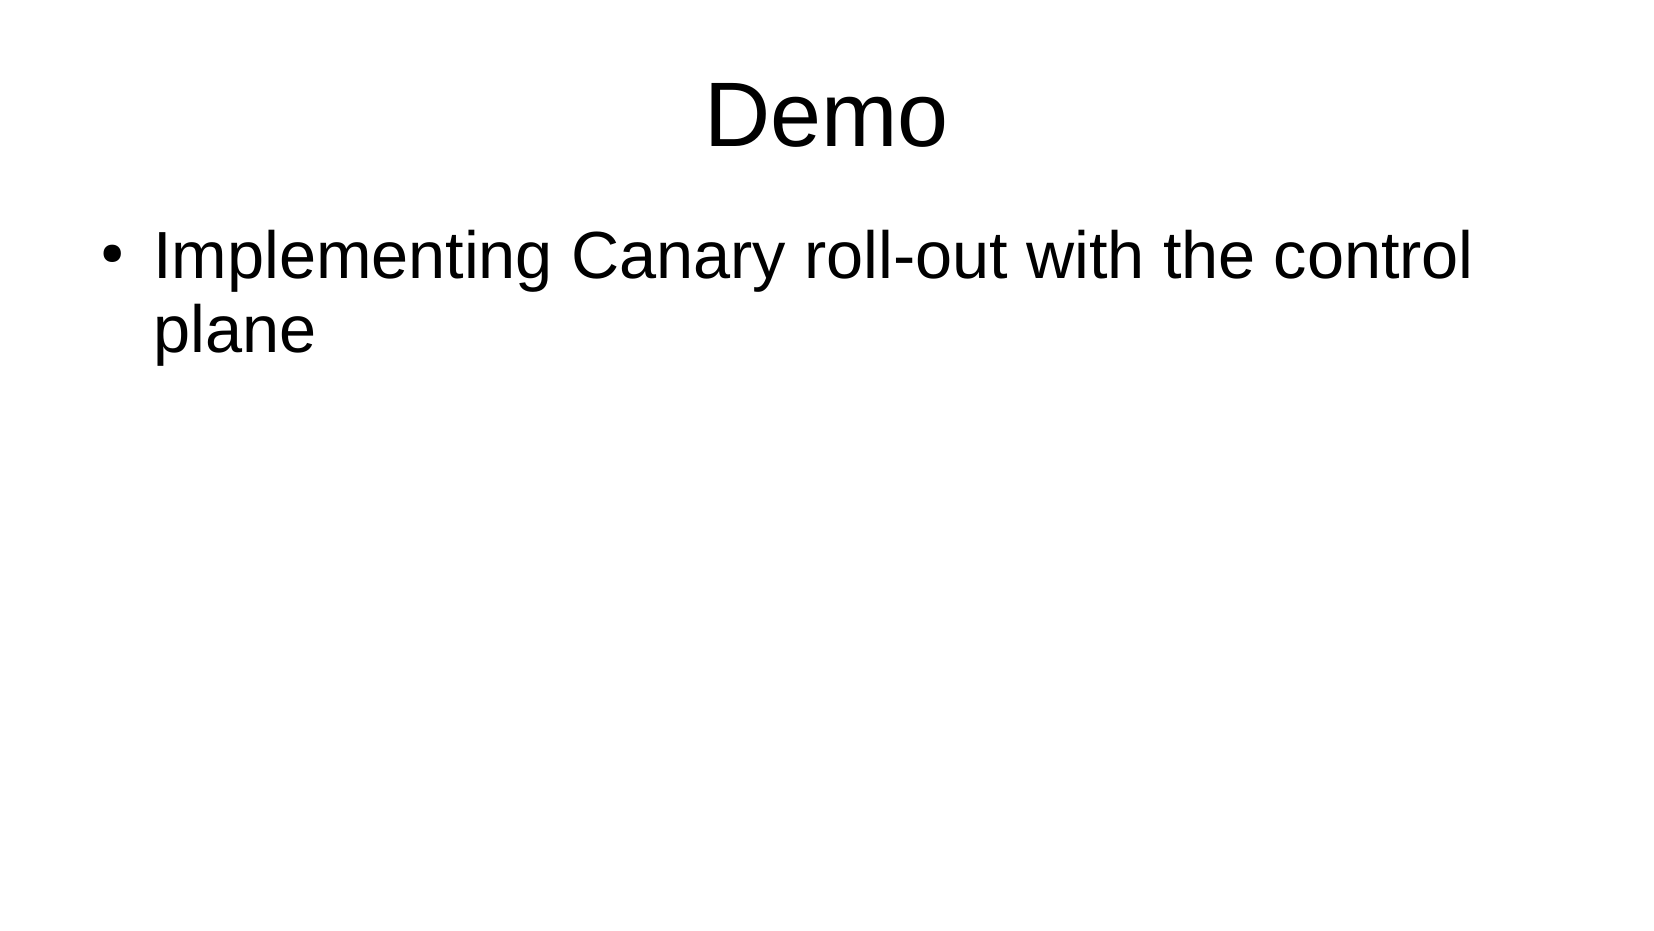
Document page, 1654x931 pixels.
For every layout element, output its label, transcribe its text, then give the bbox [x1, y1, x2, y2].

list Implementing Canary roll-out with the control plane [82, 217, 1571, 758]
title Demo [82, 37, 1571, 193]
